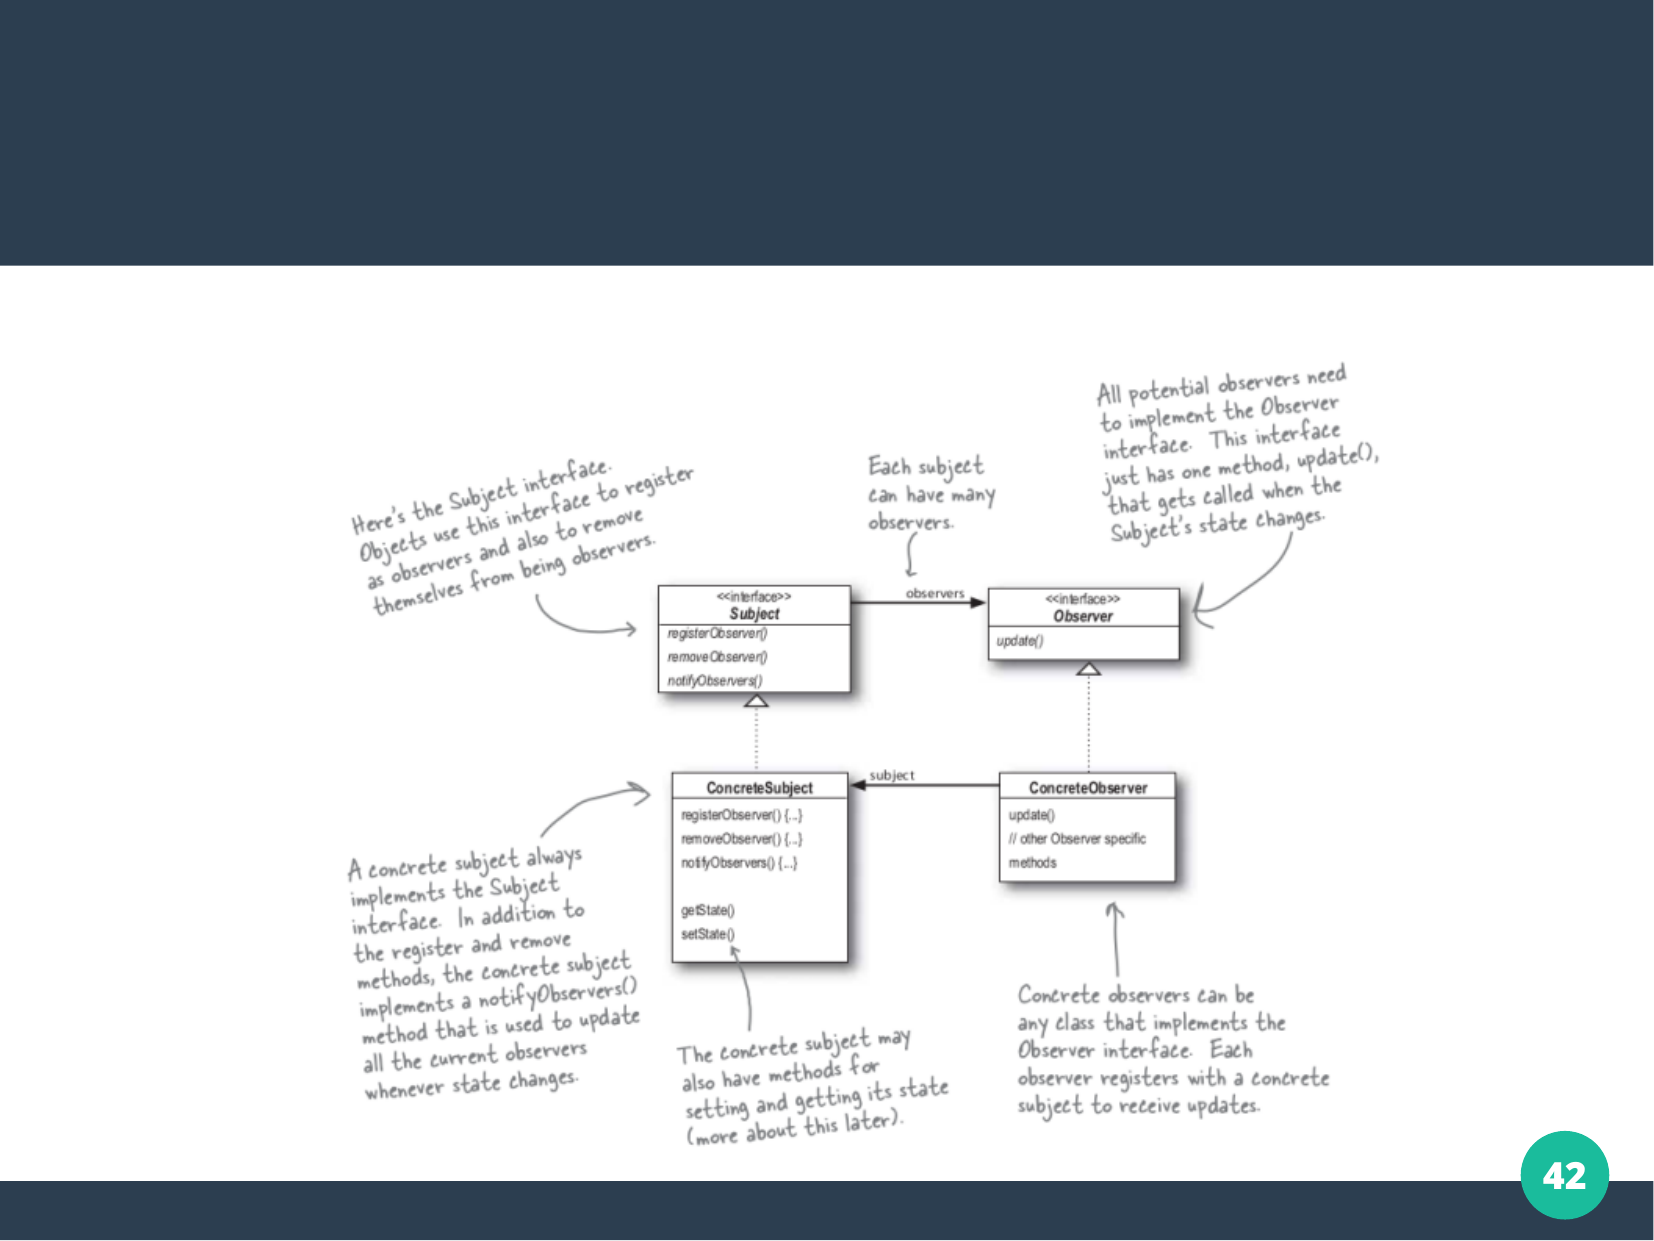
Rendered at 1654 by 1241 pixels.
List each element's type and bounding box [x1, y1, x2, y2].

picture [284, 346, 1381, 1171]
